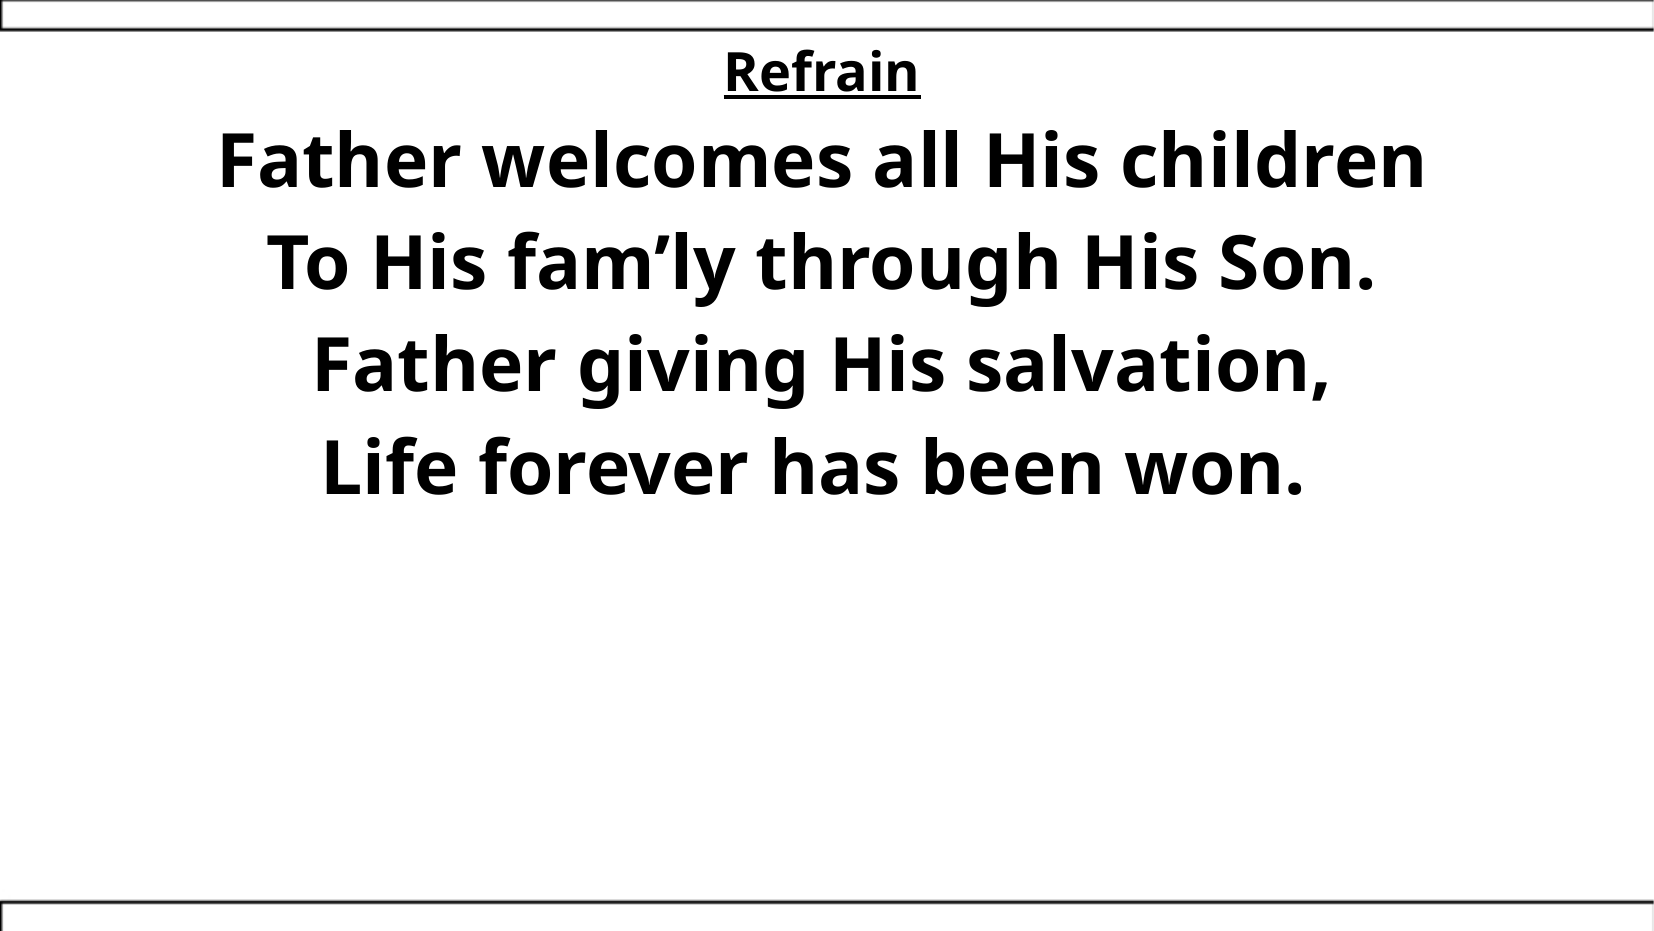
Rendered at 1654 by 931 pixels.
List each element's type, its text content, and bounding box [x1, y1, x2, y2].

picture [0, 0, 1654, 931]
text_box Refrain Father welcomes all His children To His fam’ly through His Son. Father giving His salvation, Life forever has been won. [87, 25, 1558, 512]
